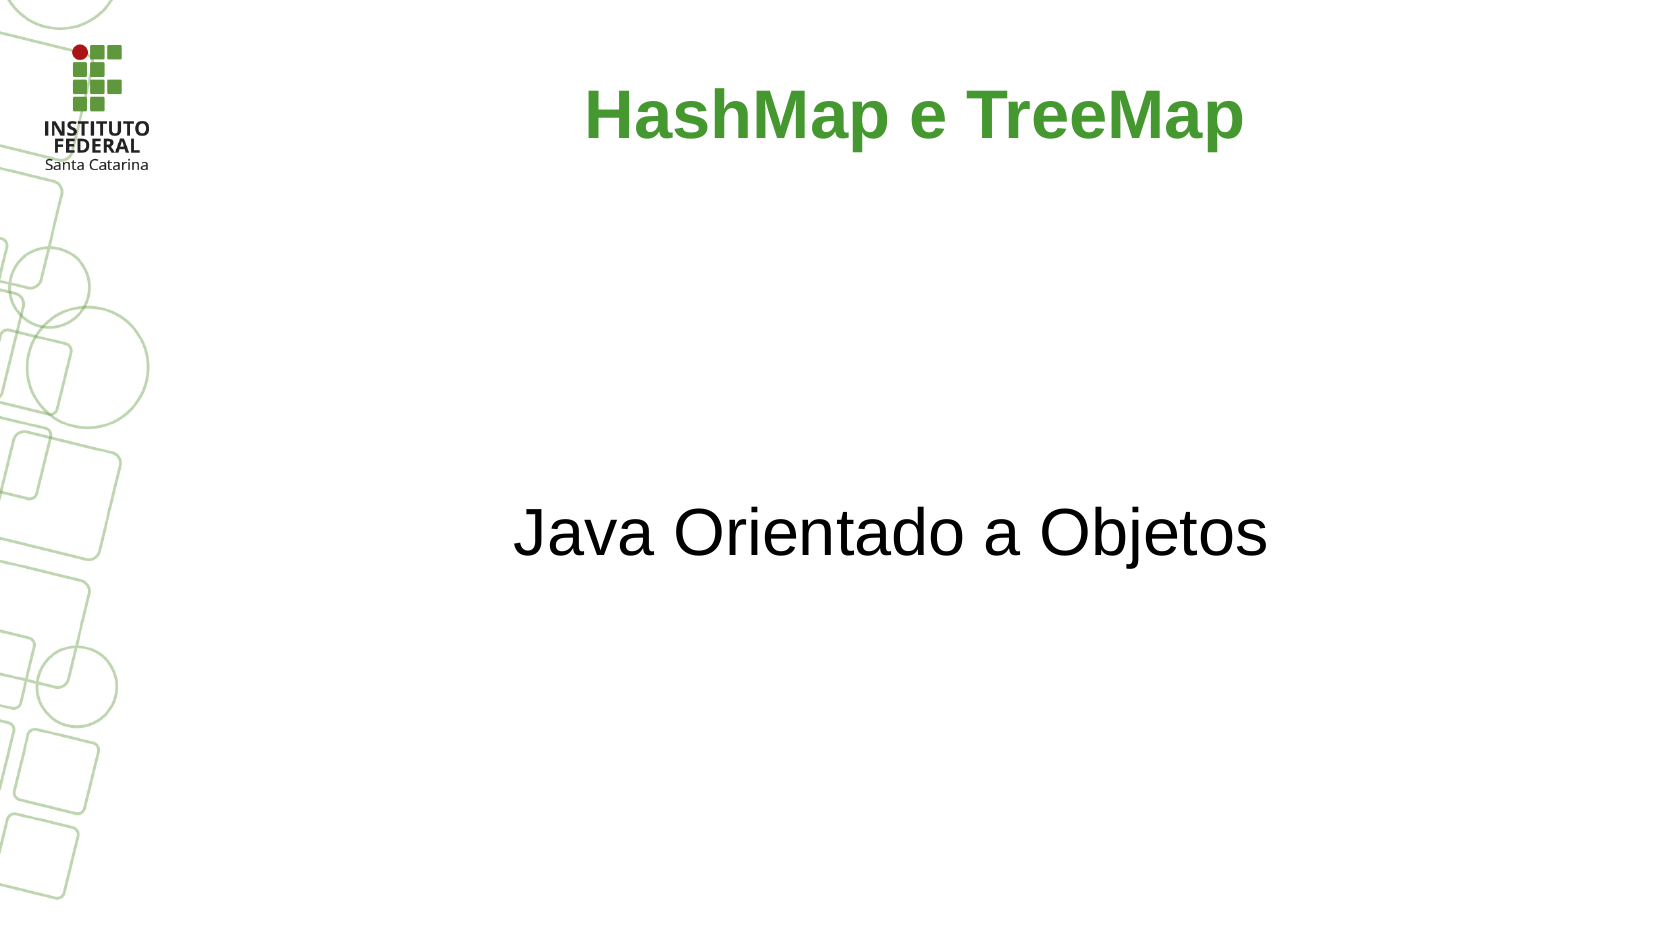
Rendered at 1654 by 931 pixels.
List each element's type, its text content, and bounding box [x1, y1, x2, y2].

picture [0, 0, 1317, 931]
subtitle Java Orientado a Objetos [212, 217, 1571, 848]
title HashMap e TreeMap [259, 37, 1571, 193]
